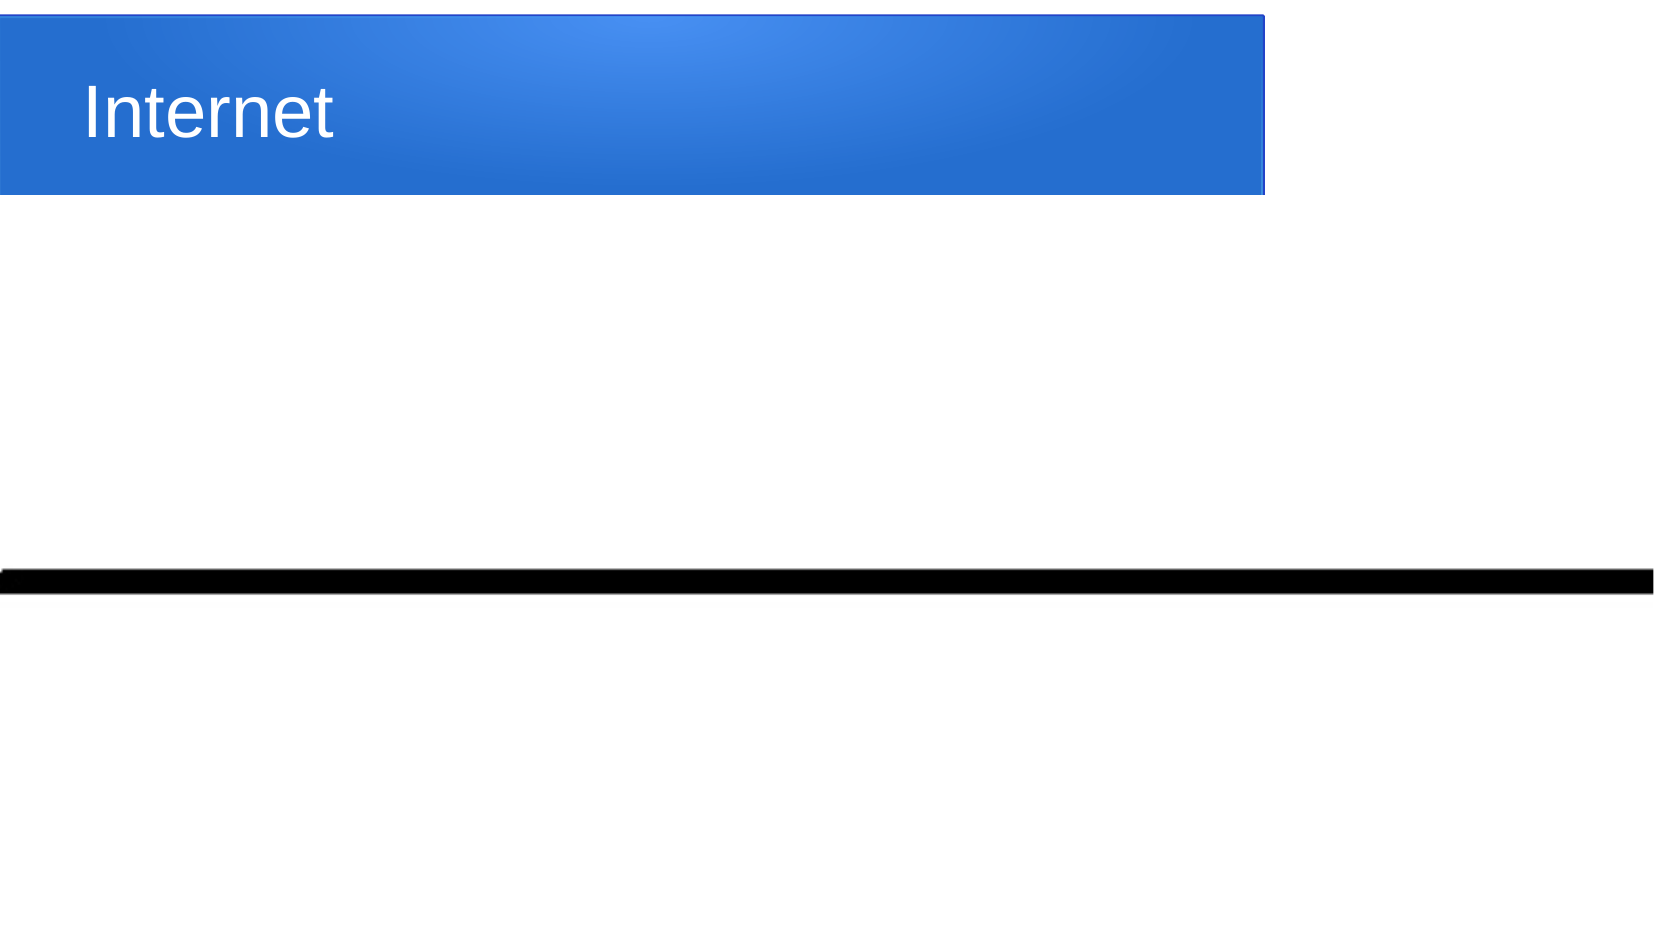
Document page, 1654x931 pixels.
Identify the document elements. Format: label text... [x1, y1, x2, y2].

picture [0, 195, 1654, 930]
title Internet [82, 35, 1235, 189]
